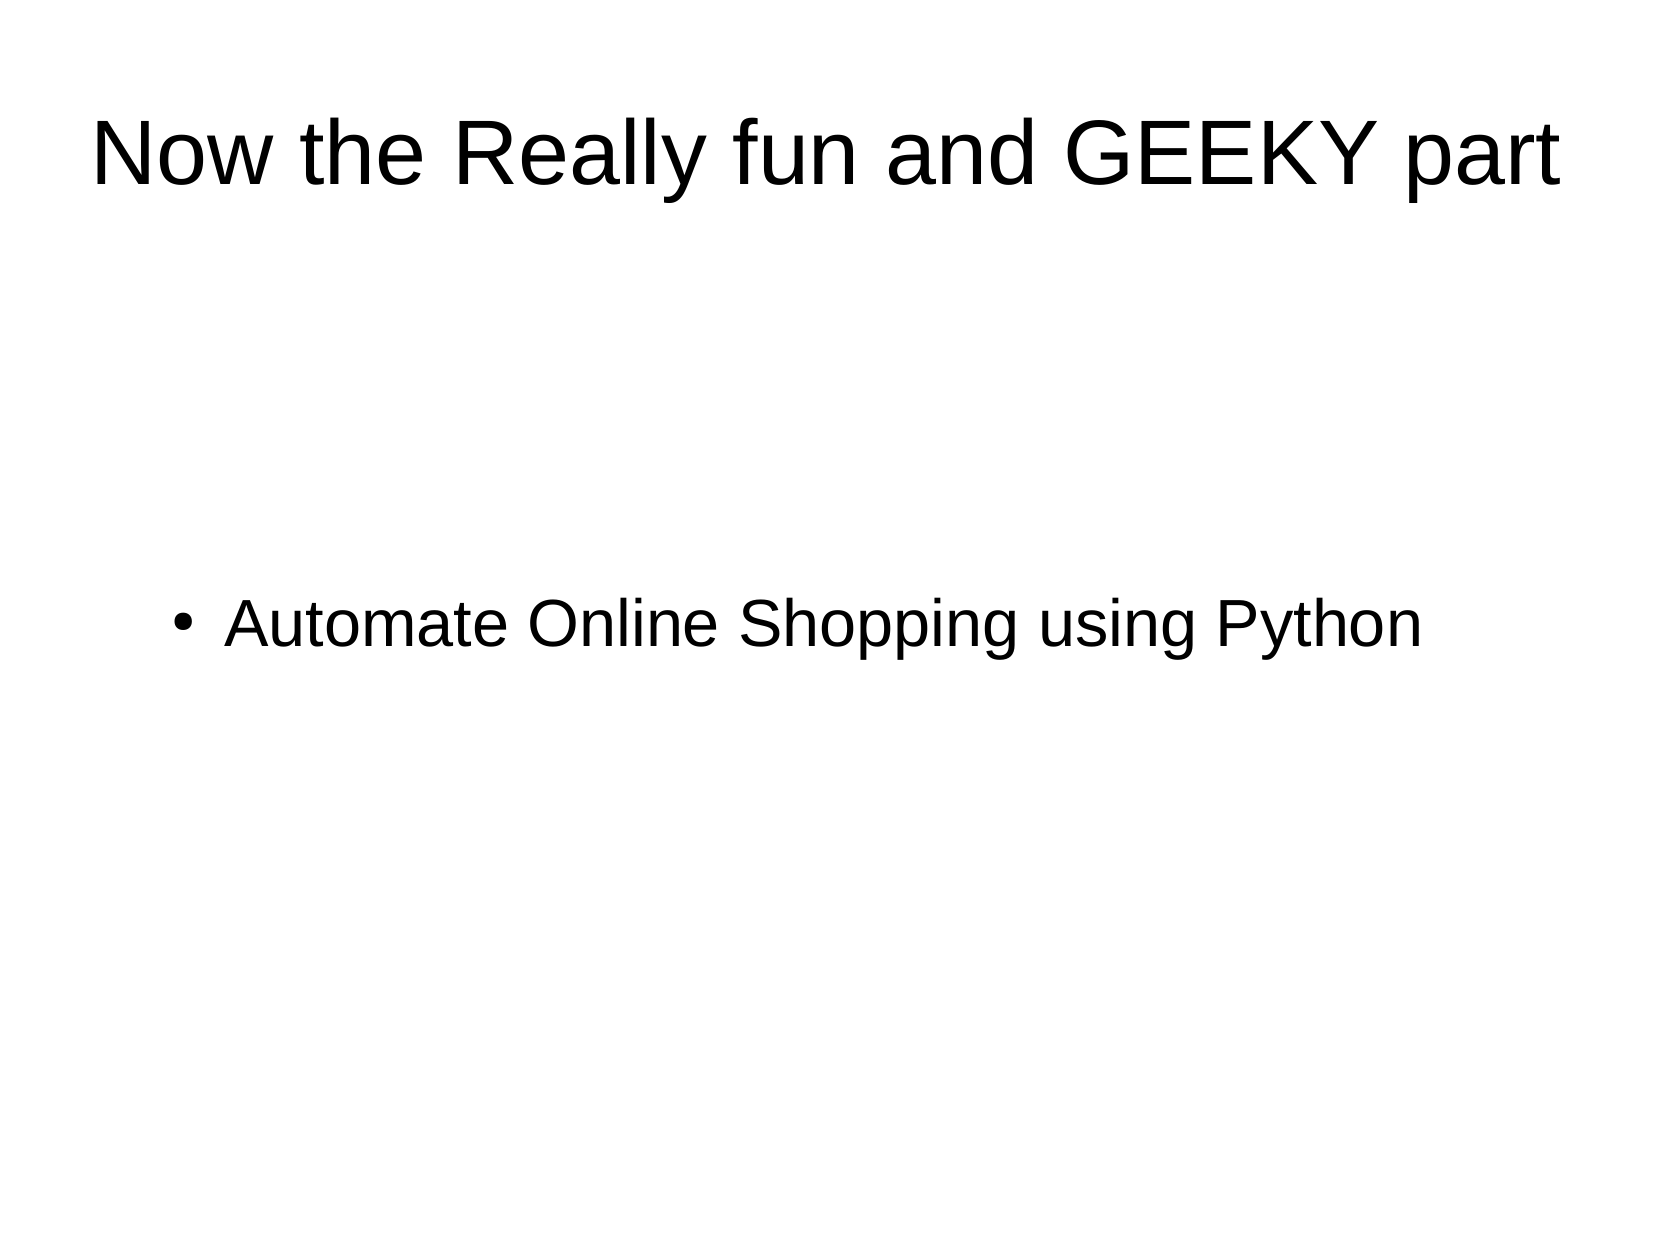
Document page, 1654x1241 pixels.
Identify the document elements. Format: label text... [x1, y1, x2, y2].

title Now the Really fun and GEEKY part [82, 49, 1571, 257]
list Automate Online Shopping using Python [153, 585, 1524, 709]
